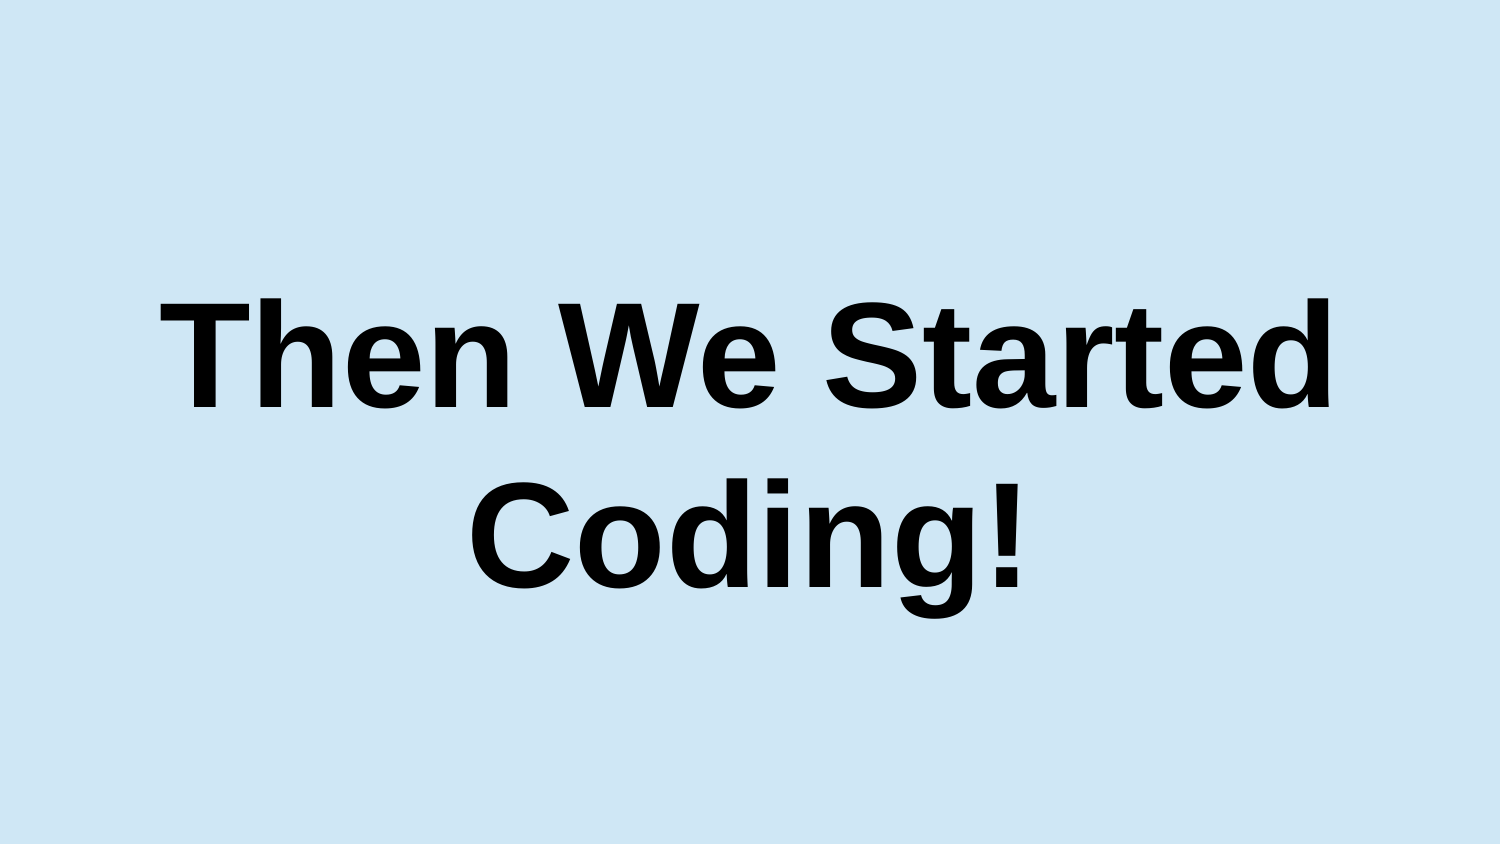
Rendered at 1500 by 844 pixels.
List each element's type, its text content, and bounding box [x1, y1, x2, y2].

title Then We Started Coding! [51, 310, 1449, 633]
